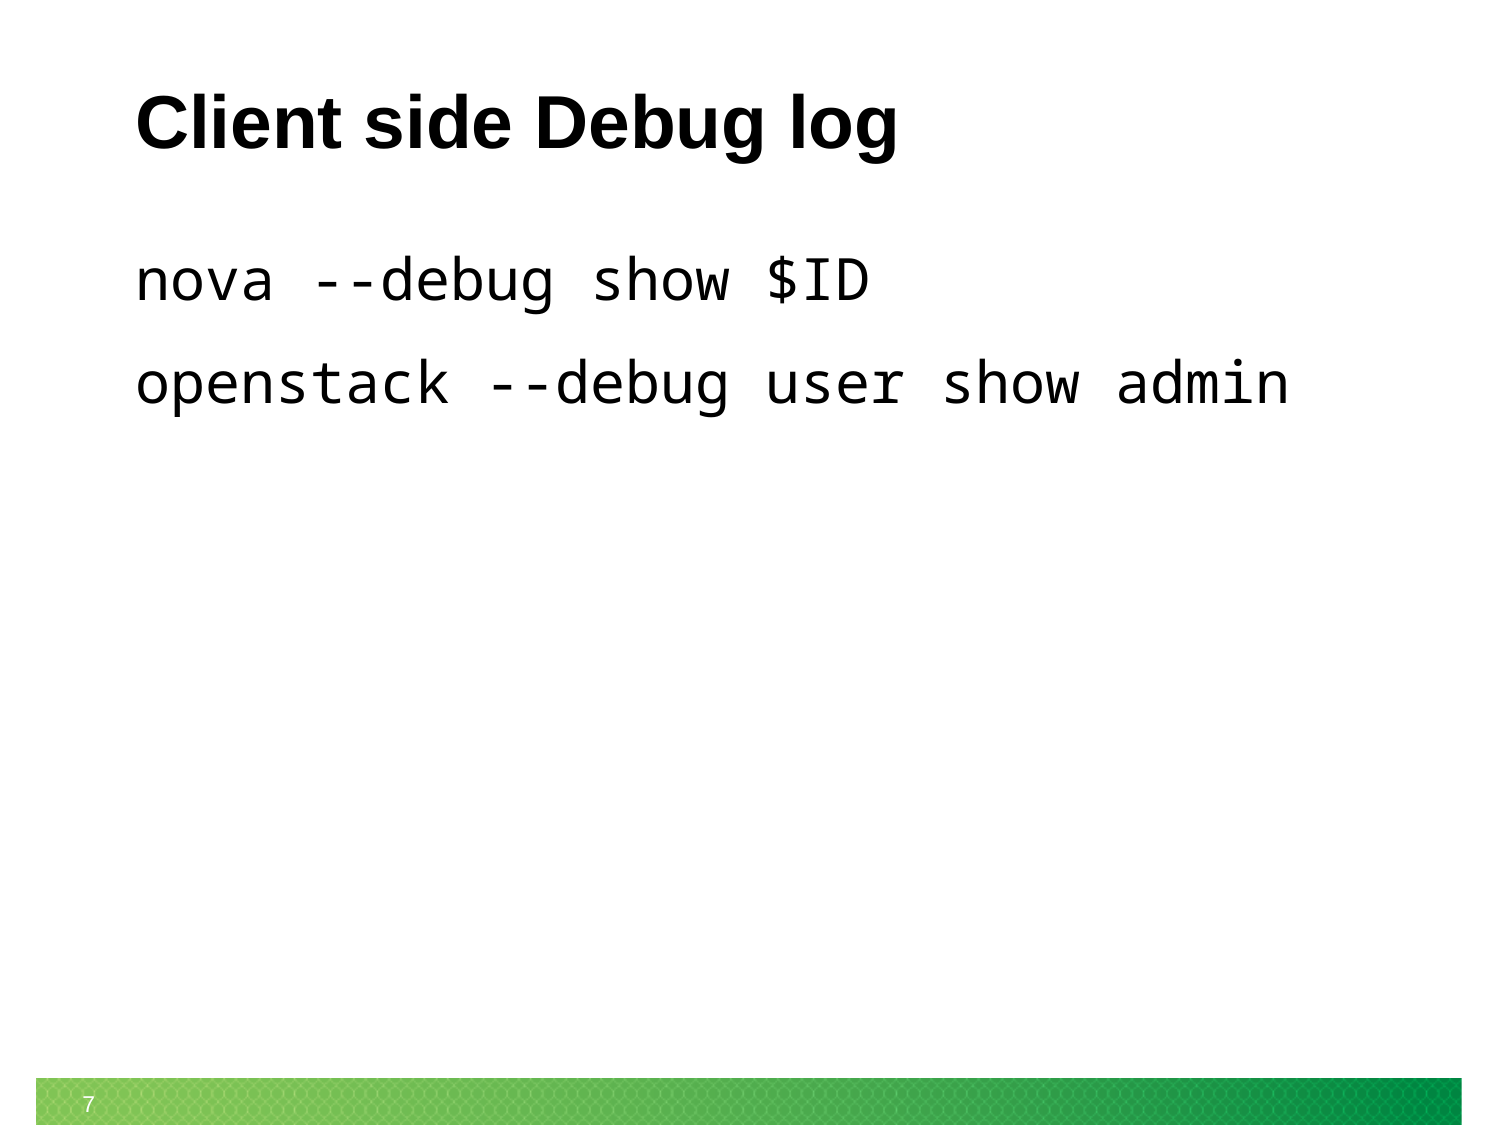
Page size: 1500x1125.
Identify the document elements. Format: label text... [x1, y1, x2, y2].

picture [36, 1078, 1462, 1125]
list nova --debug show $ID openstack --debug user show admin [135, 238, 1372, 892]
title Client side Debug log [135, 41, 1372, 204]
